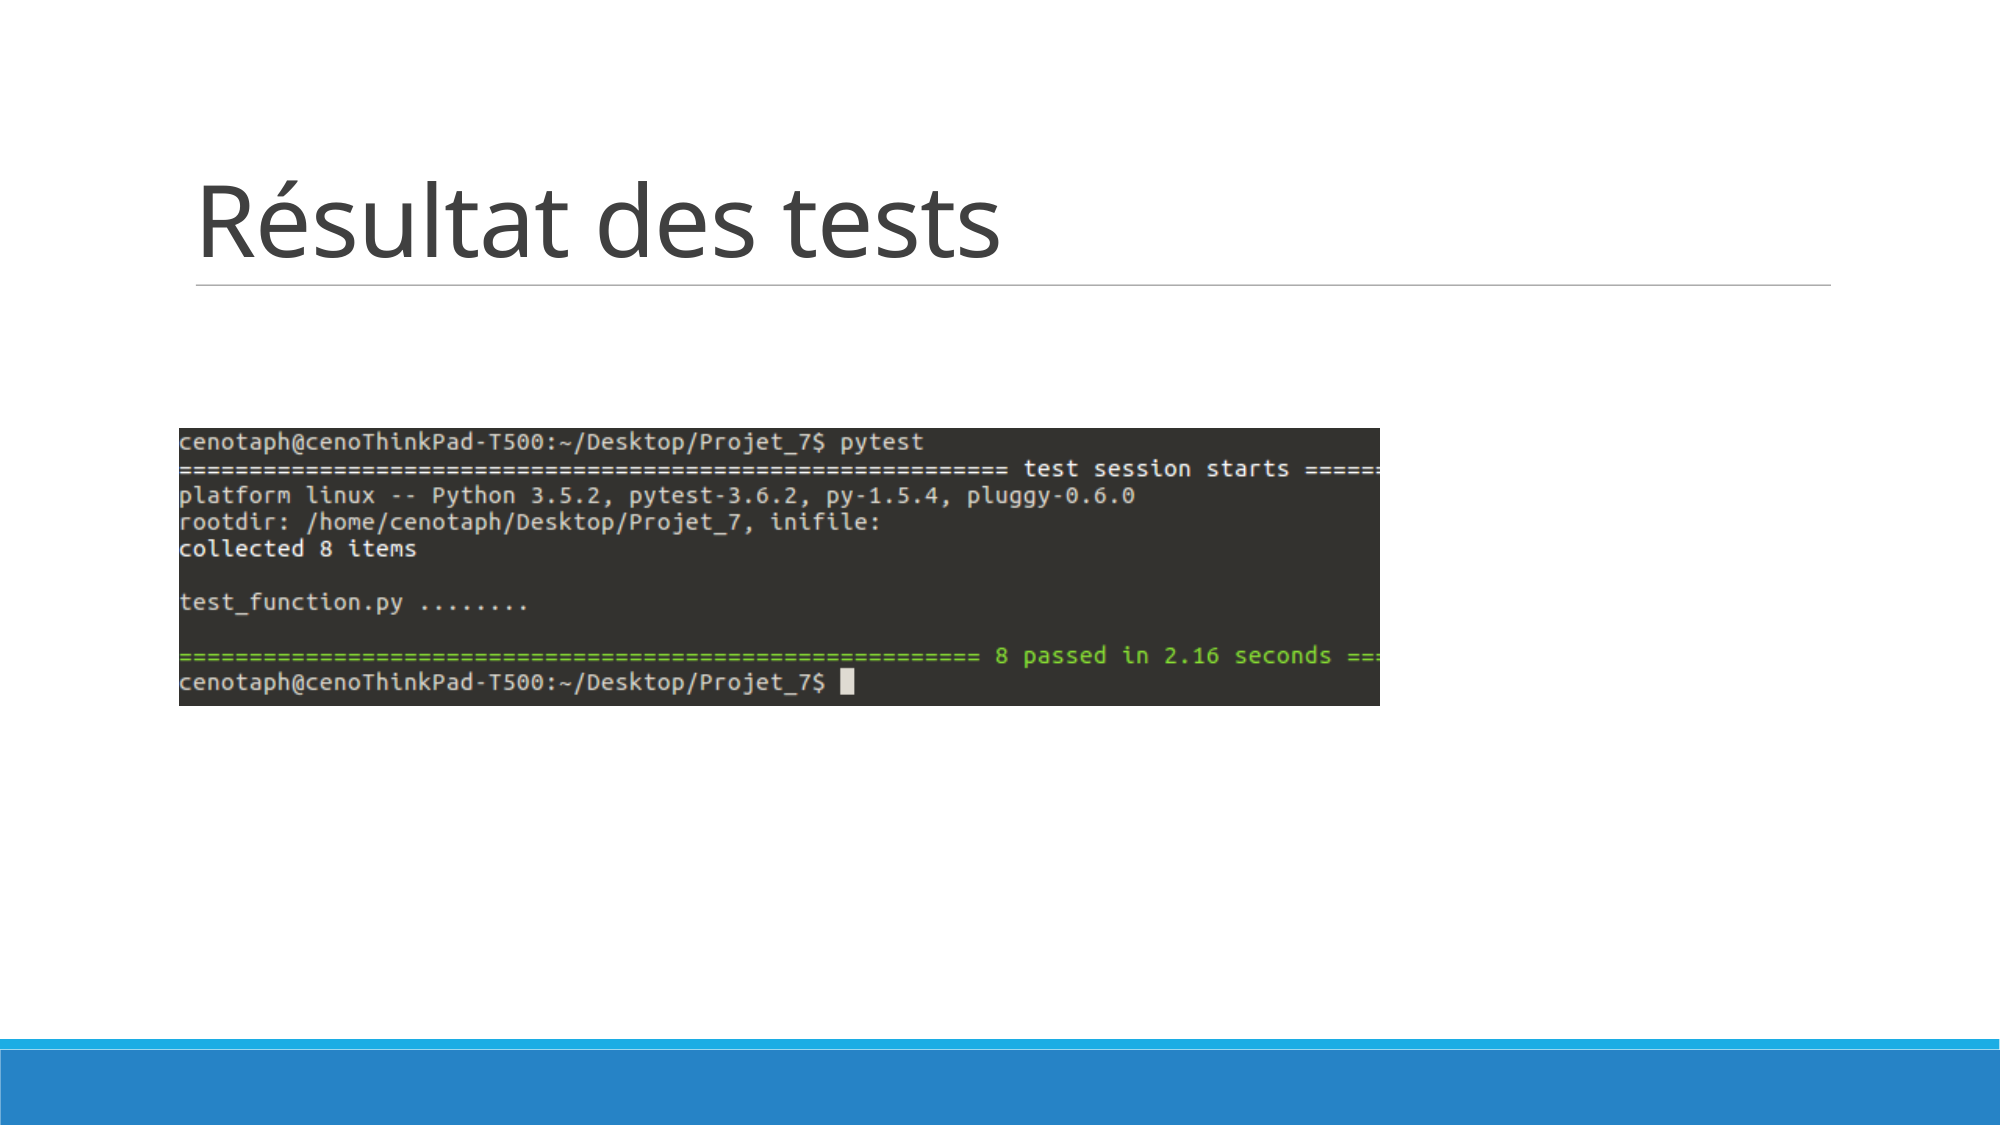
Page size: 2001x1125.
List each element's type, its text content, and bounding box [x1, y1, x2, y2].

picture [179, 428, 1380, 706]
text_box Résultat des tests [180, 47, 1830, 285]
